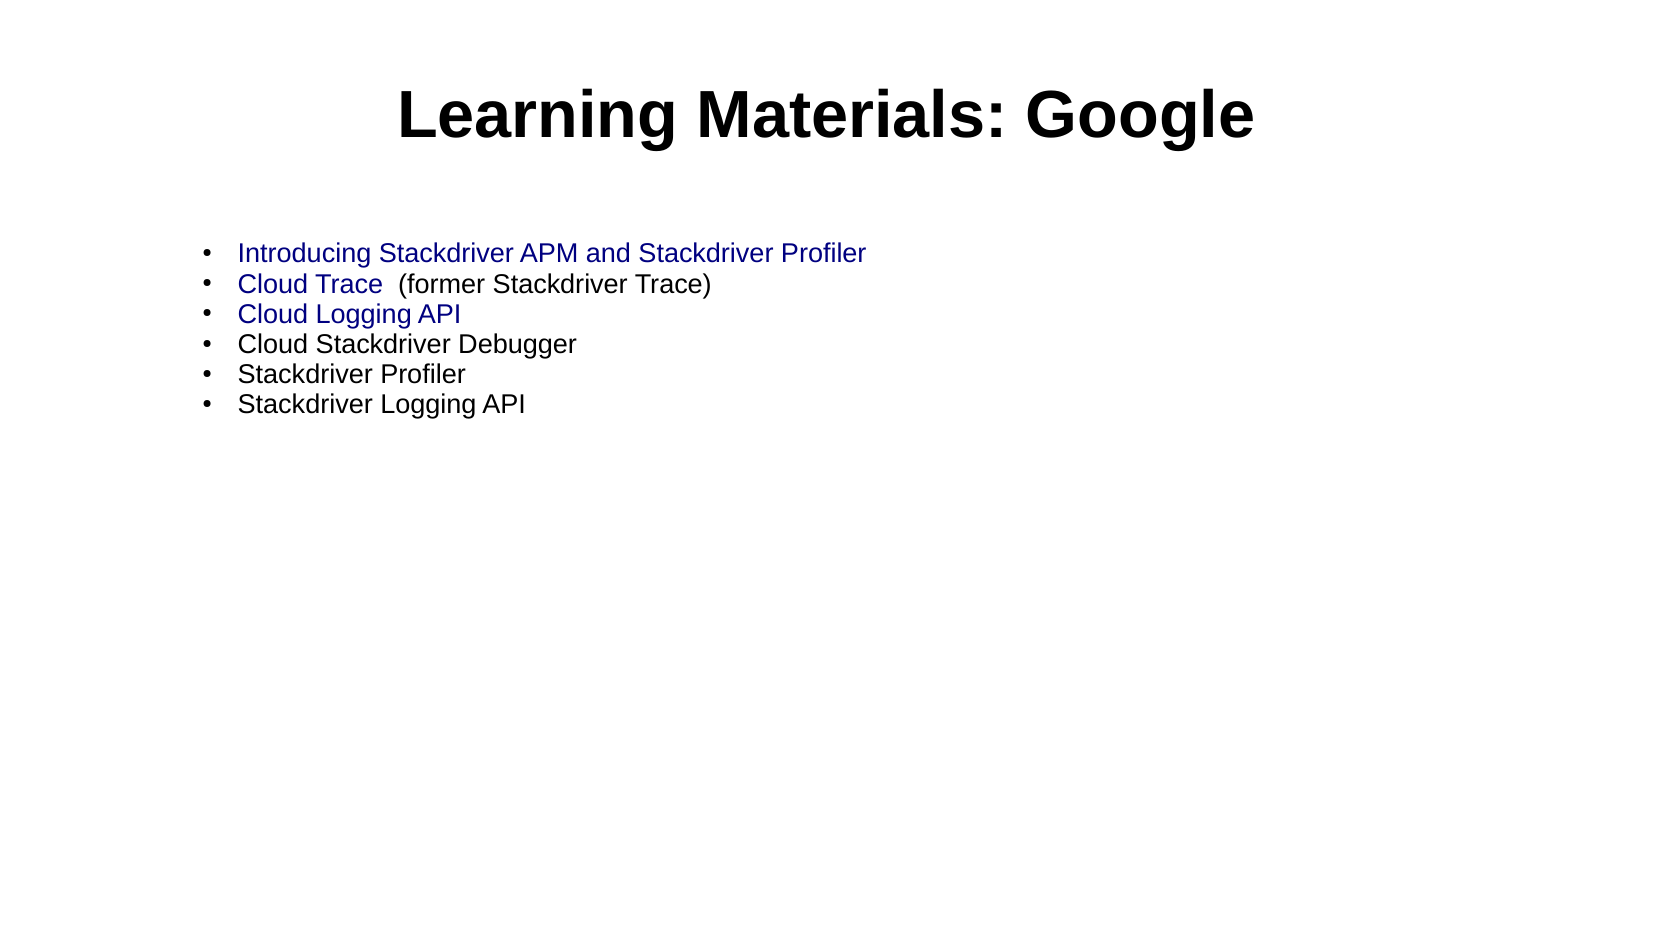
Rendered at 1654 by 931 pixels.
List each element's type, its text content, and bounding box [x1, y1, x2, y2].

title Learning Materials: Google [82, 37, 1571, 193]
text_box Introducing Stackdriver APM and Stackdriver Profiler Cloud Trace (former Stackdriver Trace) Cloud Logging API Cloud Stackdriver Debugger Stackdriver Profiler Stackdriver Logging API [187, 230, 1088, 526]
